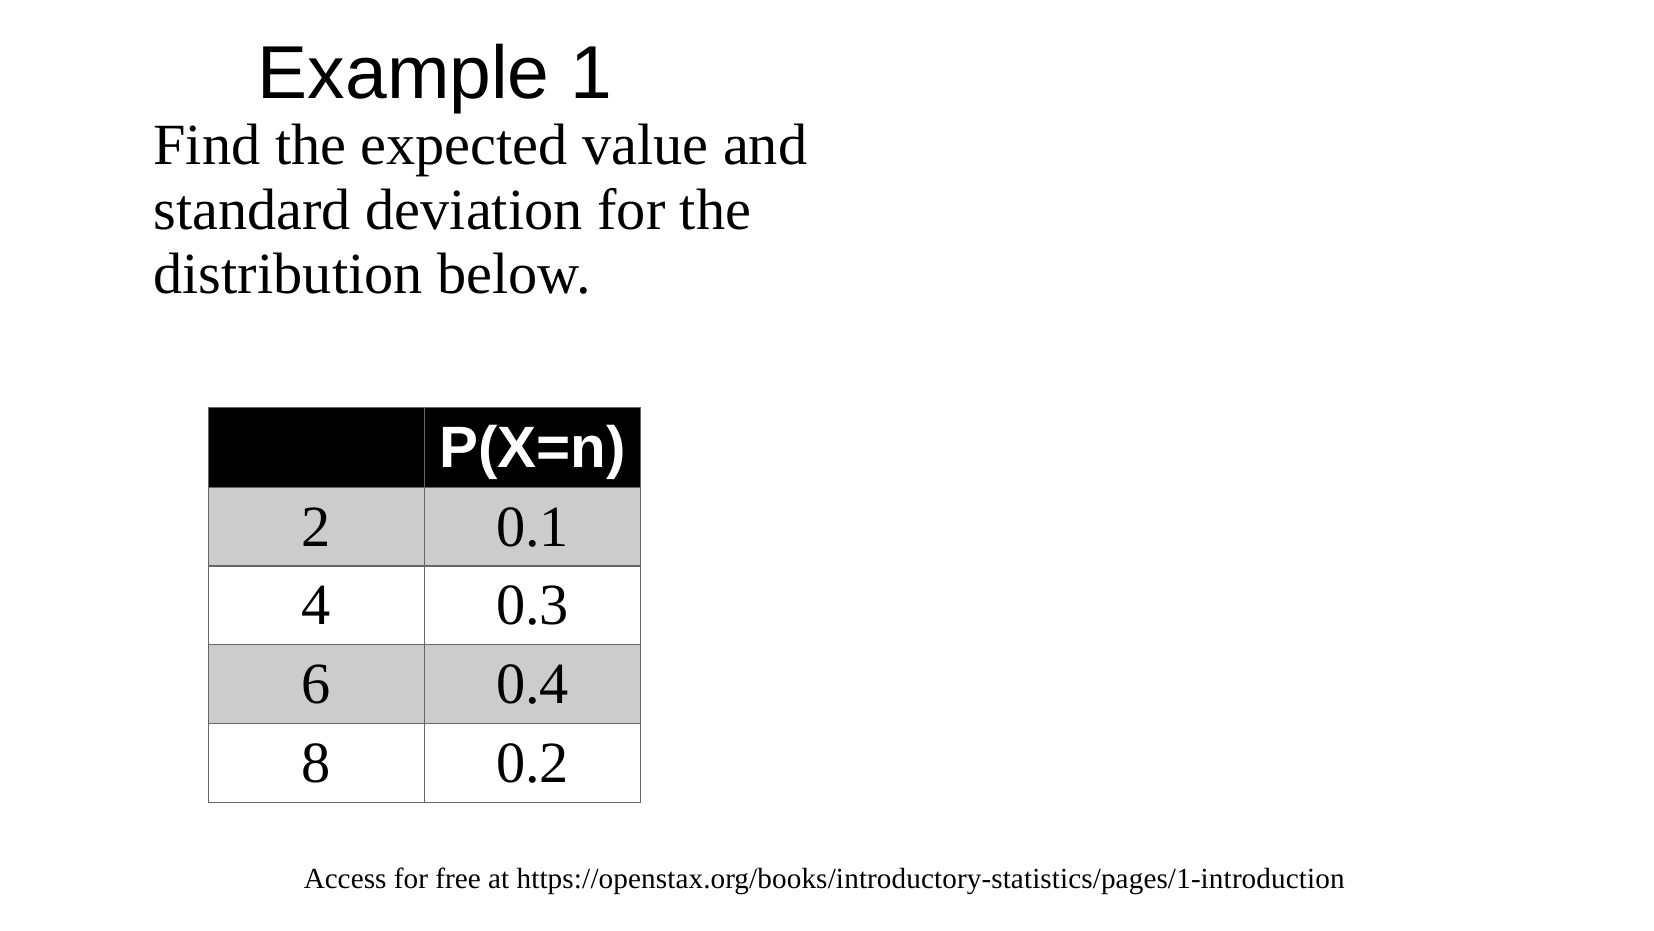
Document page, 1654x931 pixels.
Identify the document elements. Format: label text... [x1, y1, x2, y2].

table_cell 0.4 [425, 645, 640, 723]
table_cell 8 [209, 724, 424, 802]
title Example 1 [82, 18, 788, 112]
table_header n [209, 408, 424, 487]
table_cell 4 [209, 567, 424, 644]
table_cell 2 [209, 488, 424, 565]
table_header P(X=n) [425, 408, 640, 487]
table_cell 0.2 [425, 724, 640, 802]
table_cell 0.1 [425, 488, 640, 565]
table_cell 6 [209, 645, 424, 723]
list Find the expected value and standard deviation for the distribution below. [82, 112, 809, 383]
table_cell 0.3 [425, 567, 640, 644]
